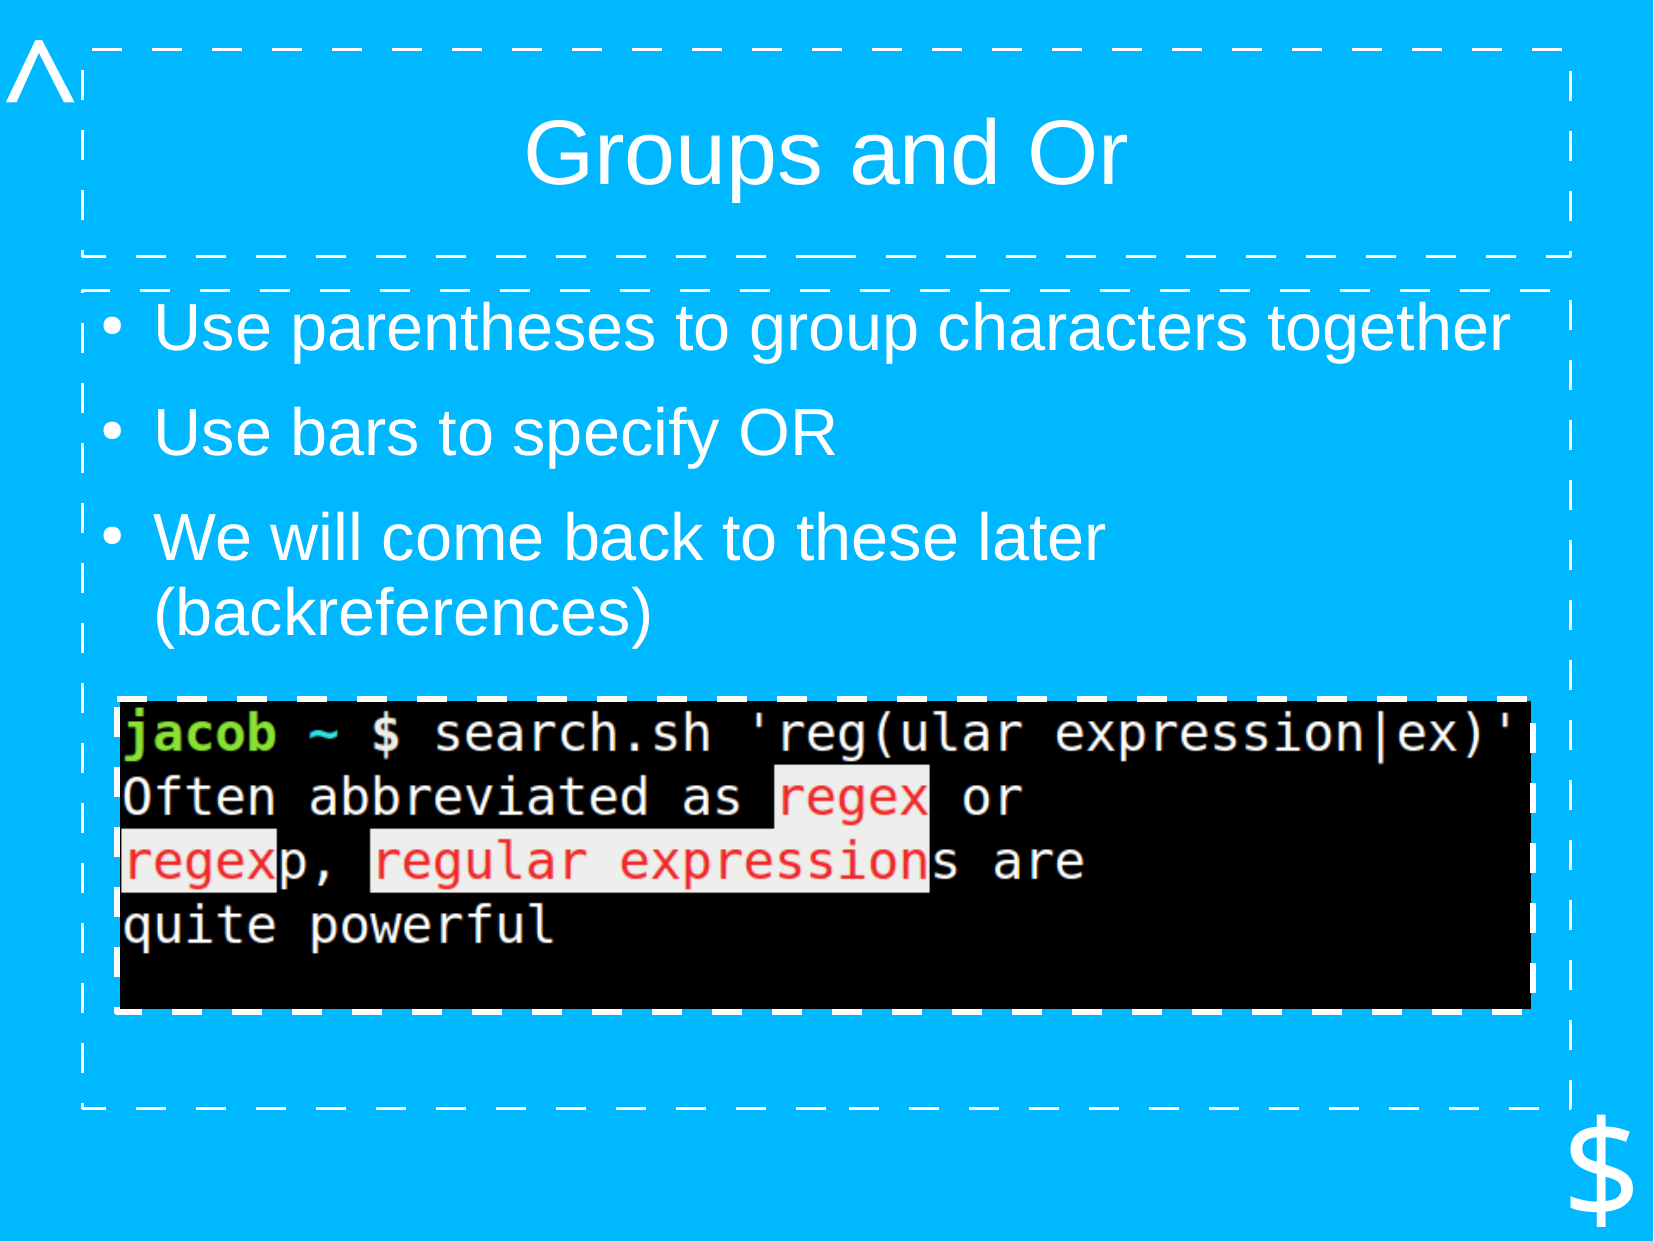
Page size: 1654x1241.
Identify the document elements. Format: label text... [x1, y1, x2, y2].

title Groups and Or [82, 49, 1571, 257]
list Use parentheses to group characters together Use bars to specify OR We will come back to these later (backreferences) [82, 290, 1571, 1109]
picture [120, 701, 1531, 1009]
